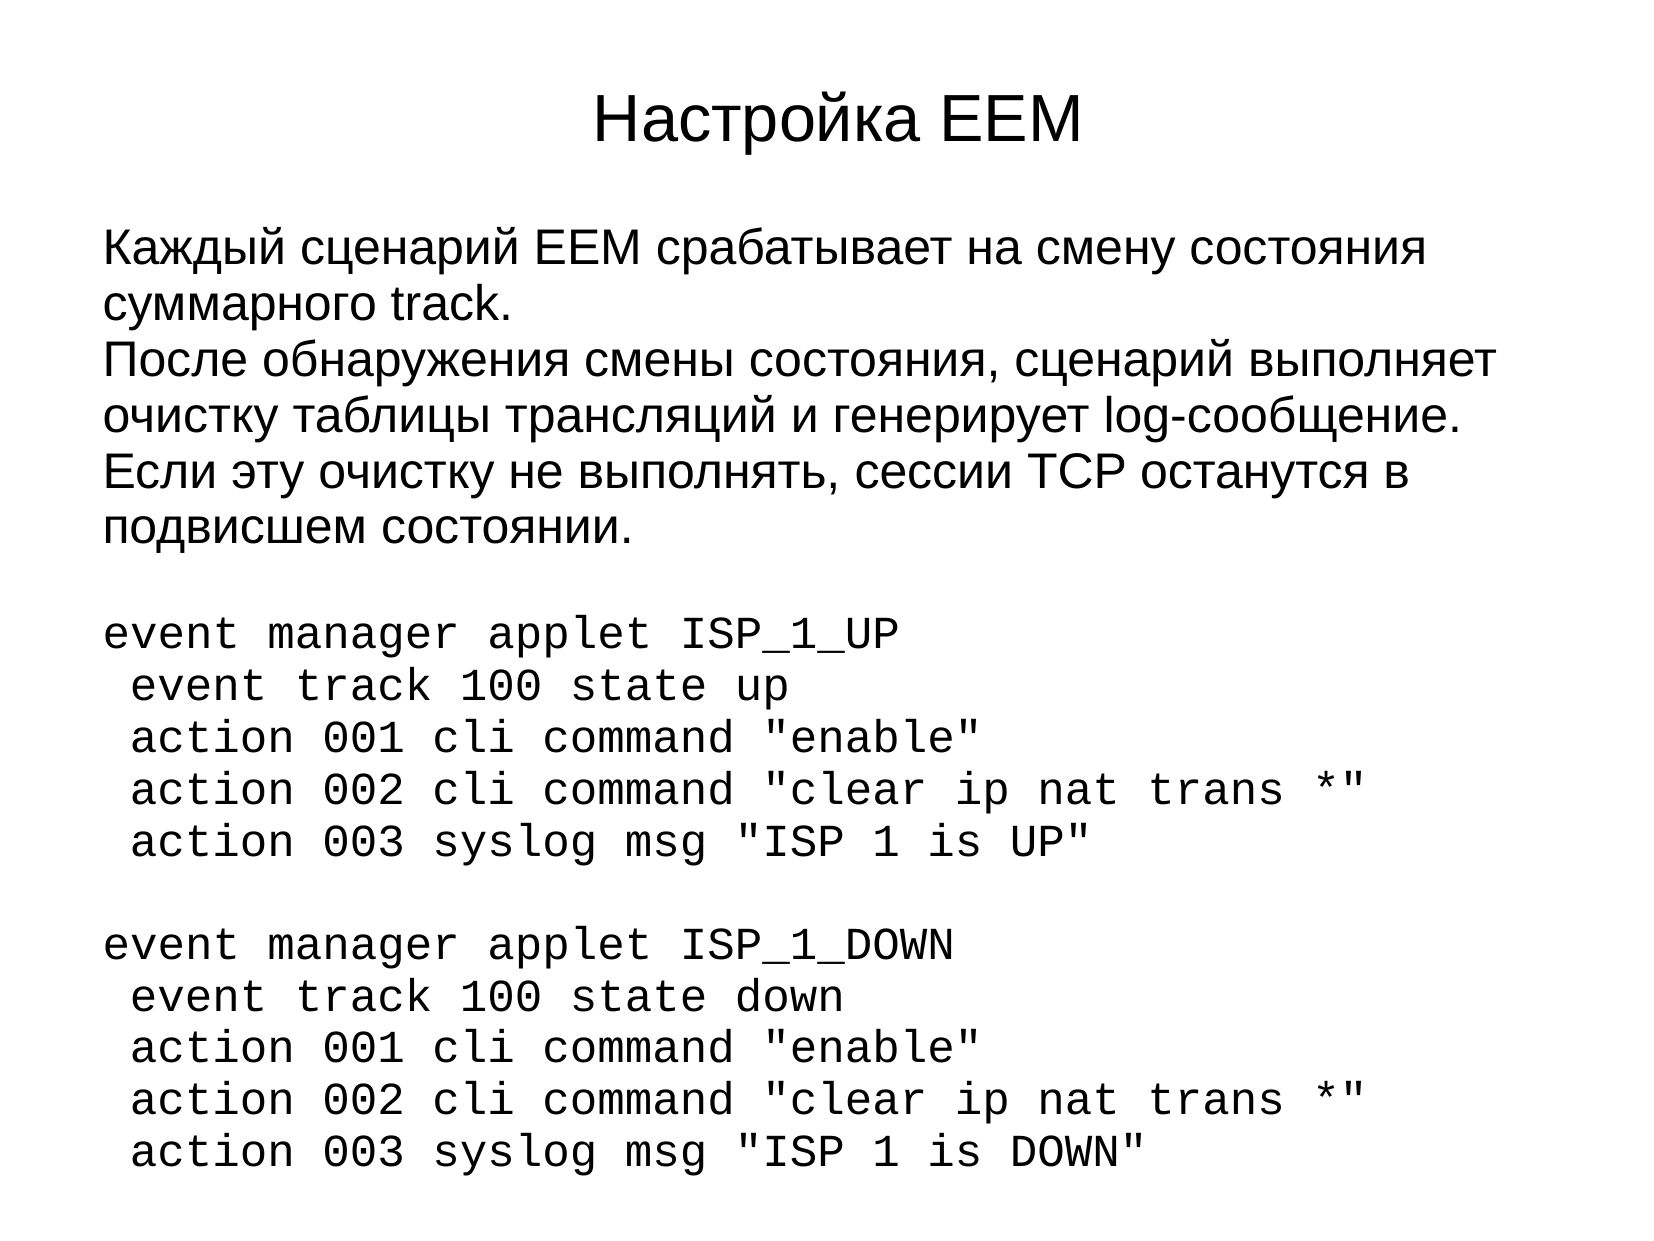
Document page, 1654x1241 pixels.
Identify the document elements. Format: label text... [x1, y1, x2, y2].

title Настройка EEM [82, 49, 1571, 188]
subtitle Каждый сценарий EEM срабатывает на смену состояния суммарного track. После обнаружения смены состояния, сценарий выполняет очистку таблицы трансляций и генерирует log-сообщение. Если эту очистку не выполнять, сессии TCP останутся в подвисшем состоянии. event manager applet ISP_1_UP event track 100 state up action 001 cli command "enable" action 002 cli command "clear ip nat trans *" action 003 syslog msg "ISP 1 is UP" event manager applet ISP_1_DOWN event track 100 state down action 001 cli command "enable" action 002 cli command "clear ip nat trans *" action 003 syslog msg "ISP 1 is DOWN" [102, 150, 1591, 1241]
